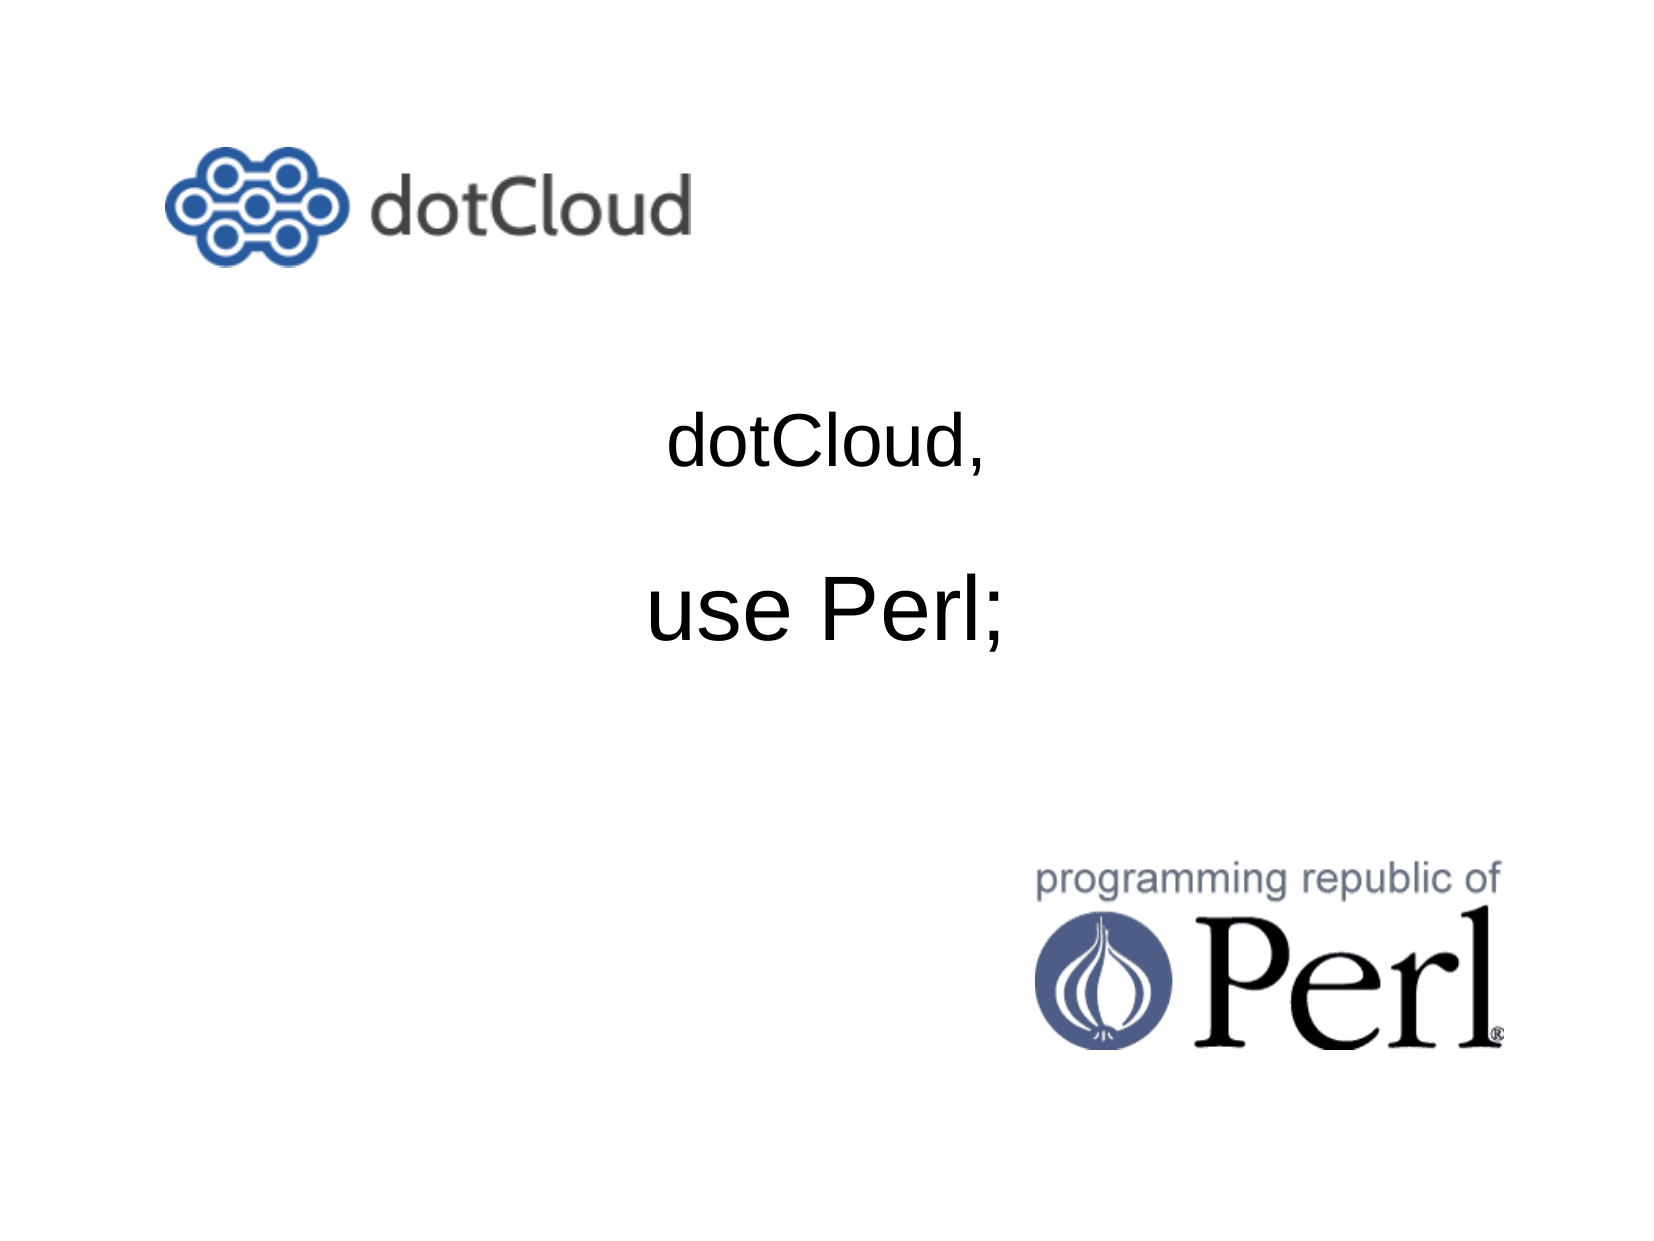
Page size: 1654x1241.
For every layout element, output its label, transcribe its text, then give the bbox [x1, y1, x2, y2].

picture [165, 147, 691, 268]
picture [1035, 854, 1504, 1051]
subtitle dotCloud, use Perl; [82, 49, 1571, 1010]
